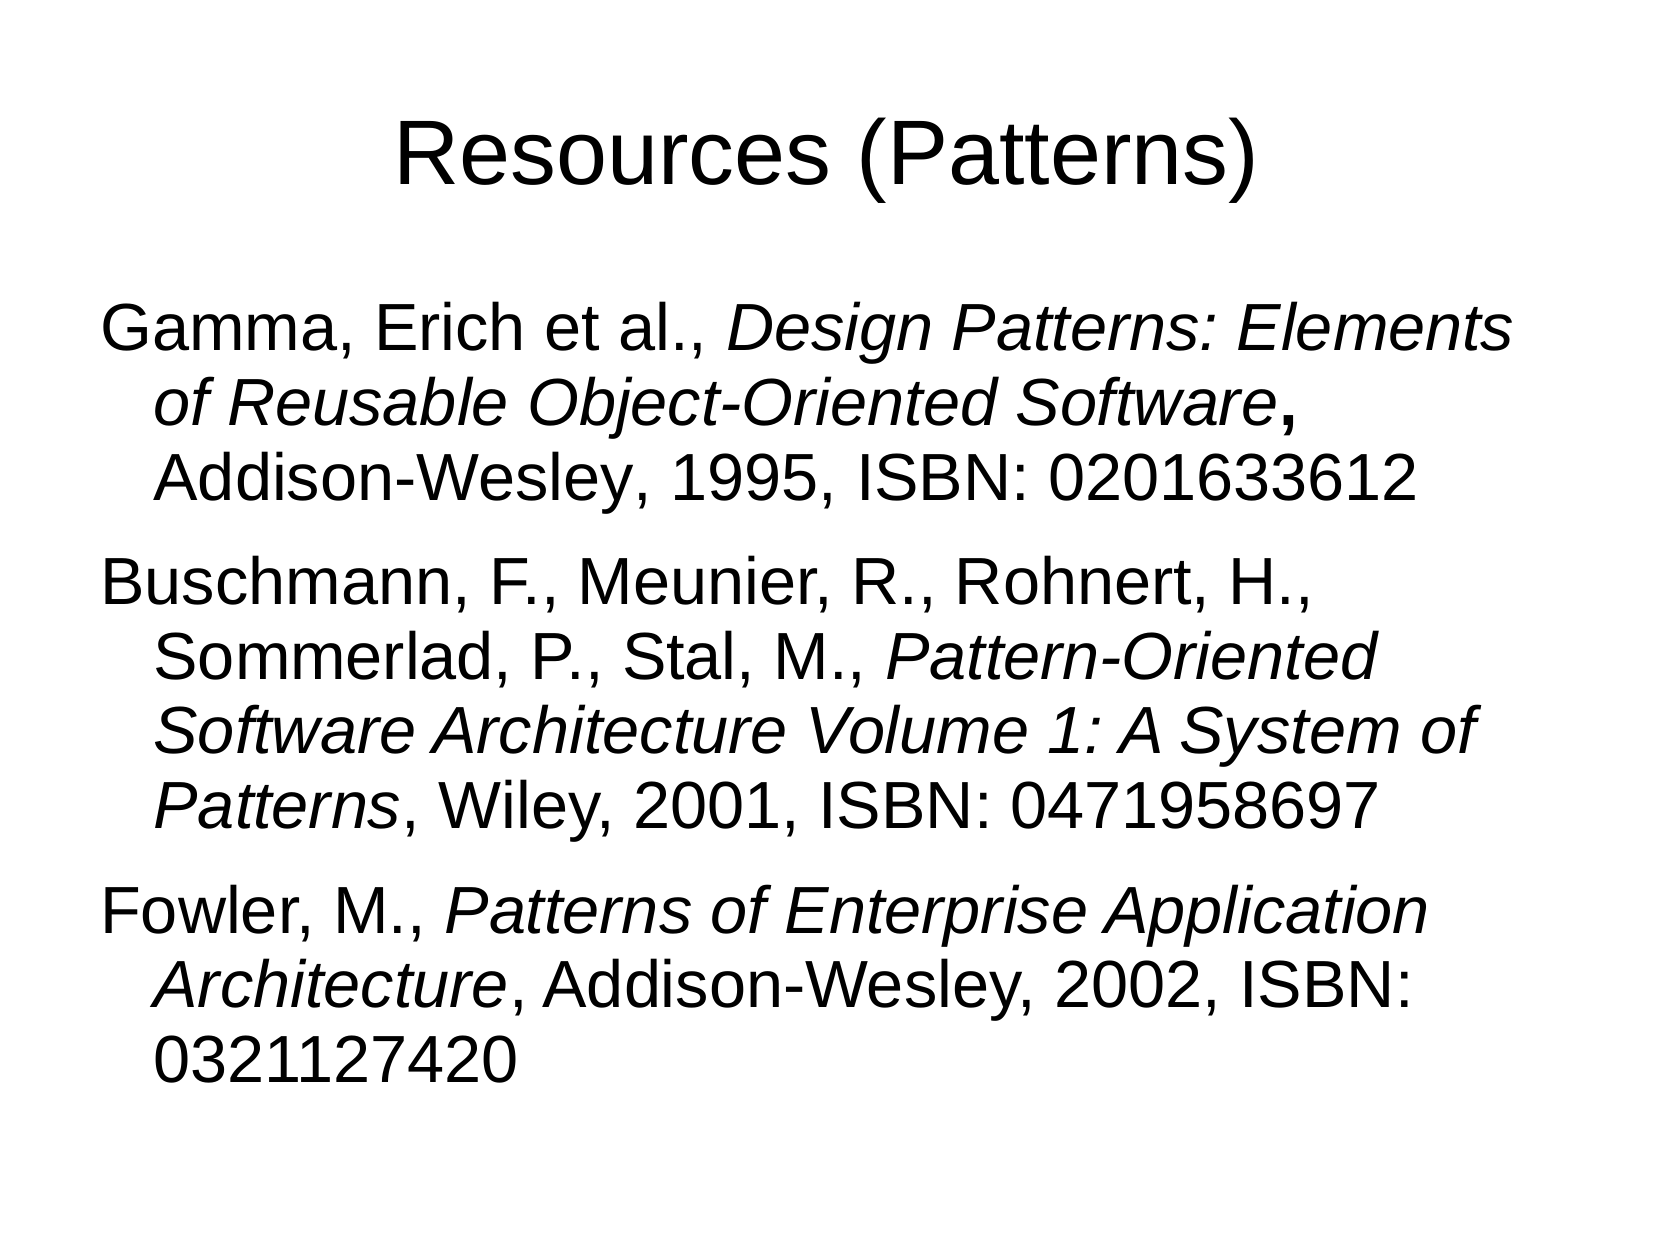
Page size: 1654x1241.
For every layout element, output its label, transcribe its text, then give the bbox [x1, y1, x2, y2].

title Resources (Patterns) [82, 56, 1571, 250]
list Gamma, Erich et al., Design Patterns: Elements of Reusable Object-Oriented Software, Addison-Wesley, 1995, ISBN: 0201633612 Buschmann, F., Meunier, R., Rohnert, H., Sommerlad, P., Stal, M., Pattern-Oriented Software Architecture Volume 1: A System of Patterns, Wiley, 2001, ISBN: 0471958697 Fowler, M., Patterns of Enterprise Application Architecture, Addison-Wesley, 2002, ISBN: 0321127420 [82, 290, 1571, 1097]
